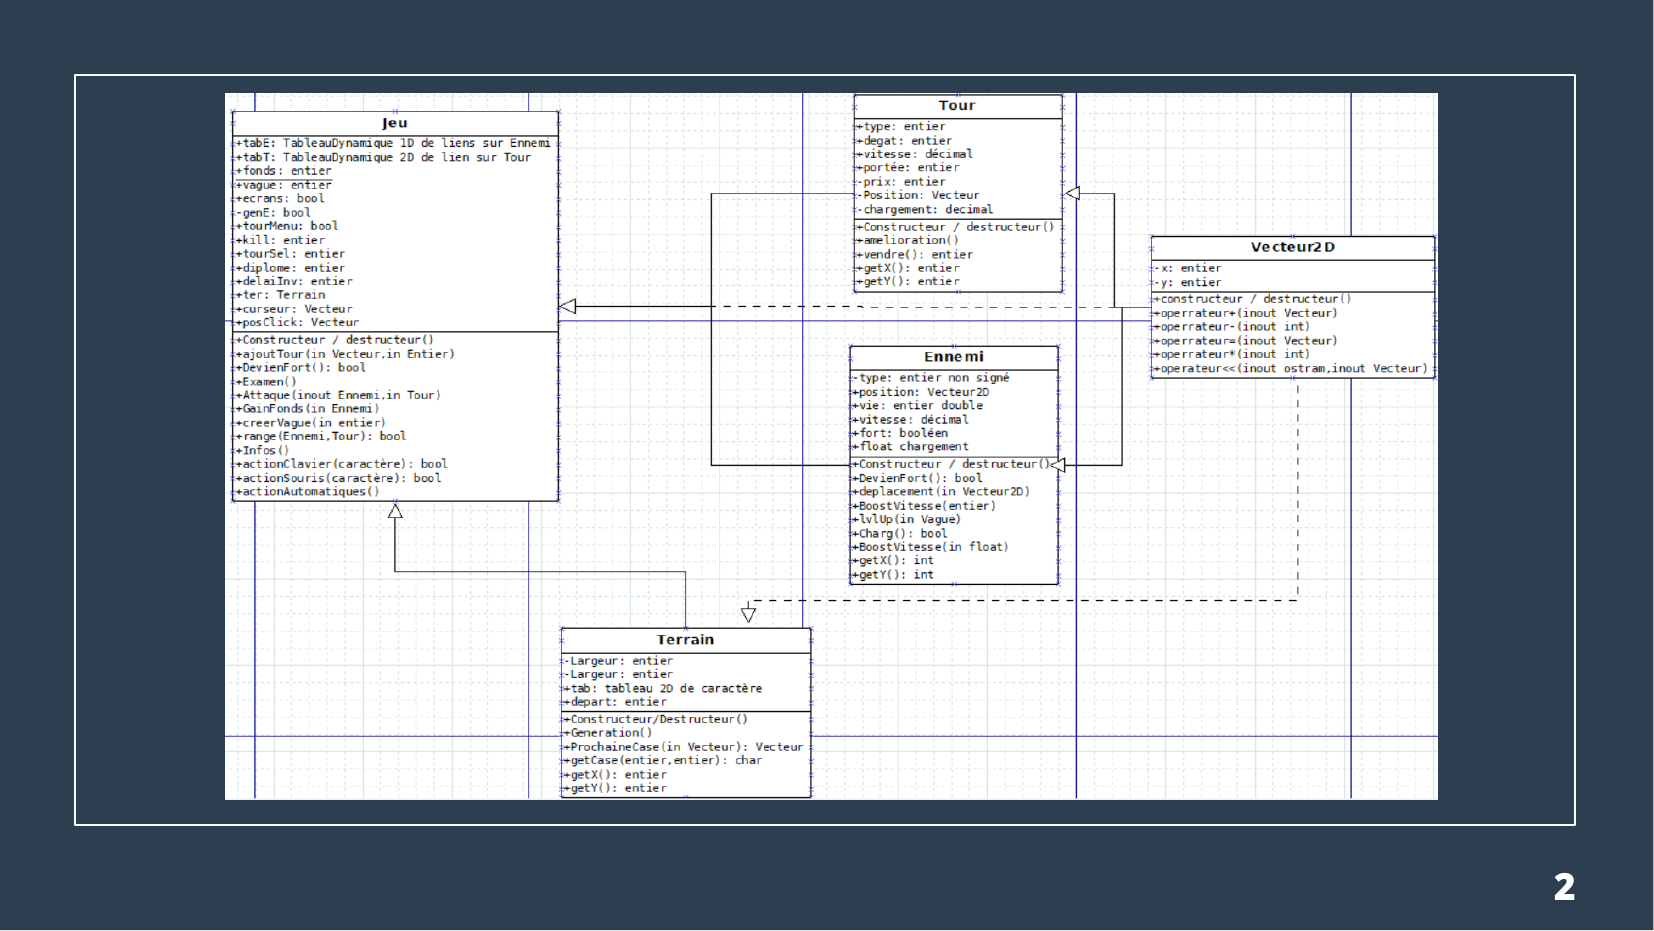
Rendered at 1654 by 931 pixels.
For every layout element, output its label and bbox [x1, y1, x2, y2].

text_box [75, 75, 1576, 826]
picture [225, 93, 1438, 800]
